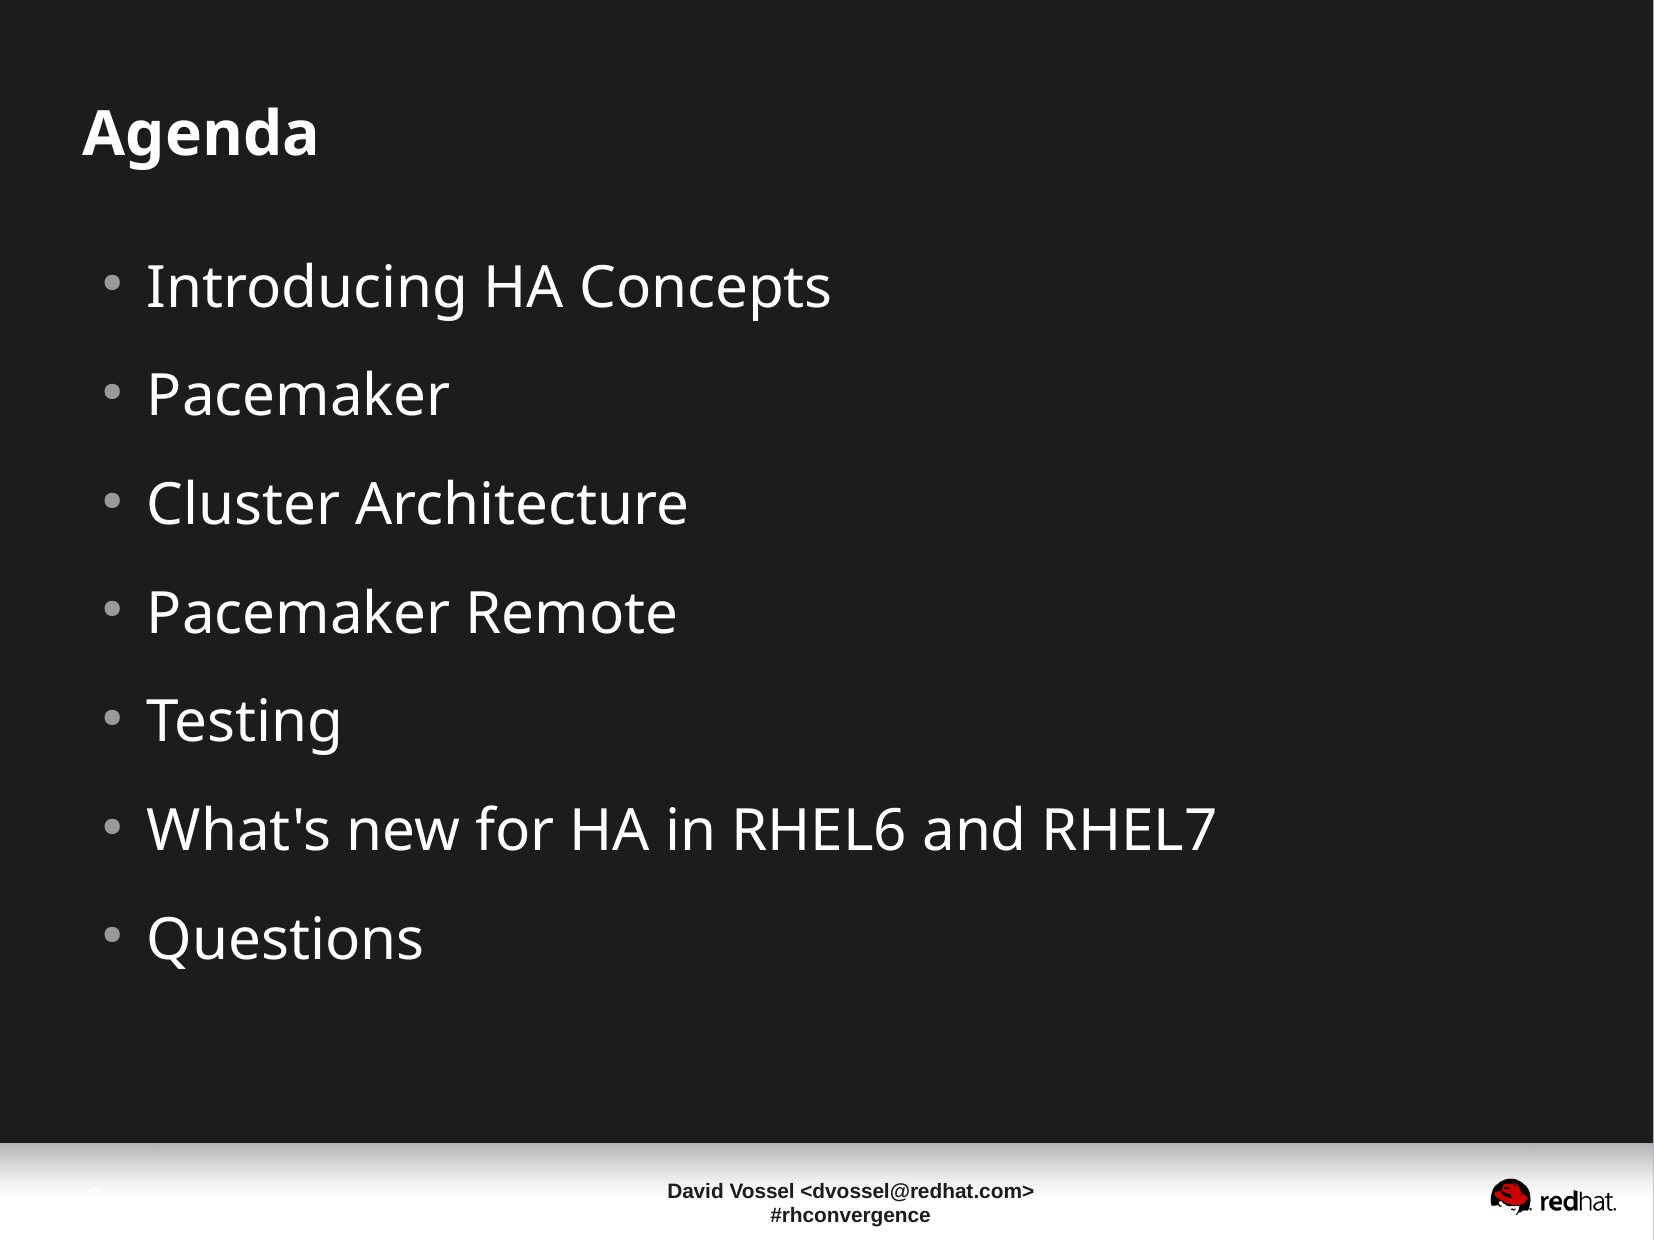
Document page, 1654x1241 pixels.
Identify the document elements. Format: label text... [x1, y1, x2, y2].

picture [0, 1143, 1654, 1241]
list Introducing HA Concepts Pacemaker Cluster Architecture Pacemaker Remote Testing What's new for HA in RHEL6 and RHEL7 Questions [86, 244, 1576, 1039]
title Agenda [82, 37, 1571, 226]
